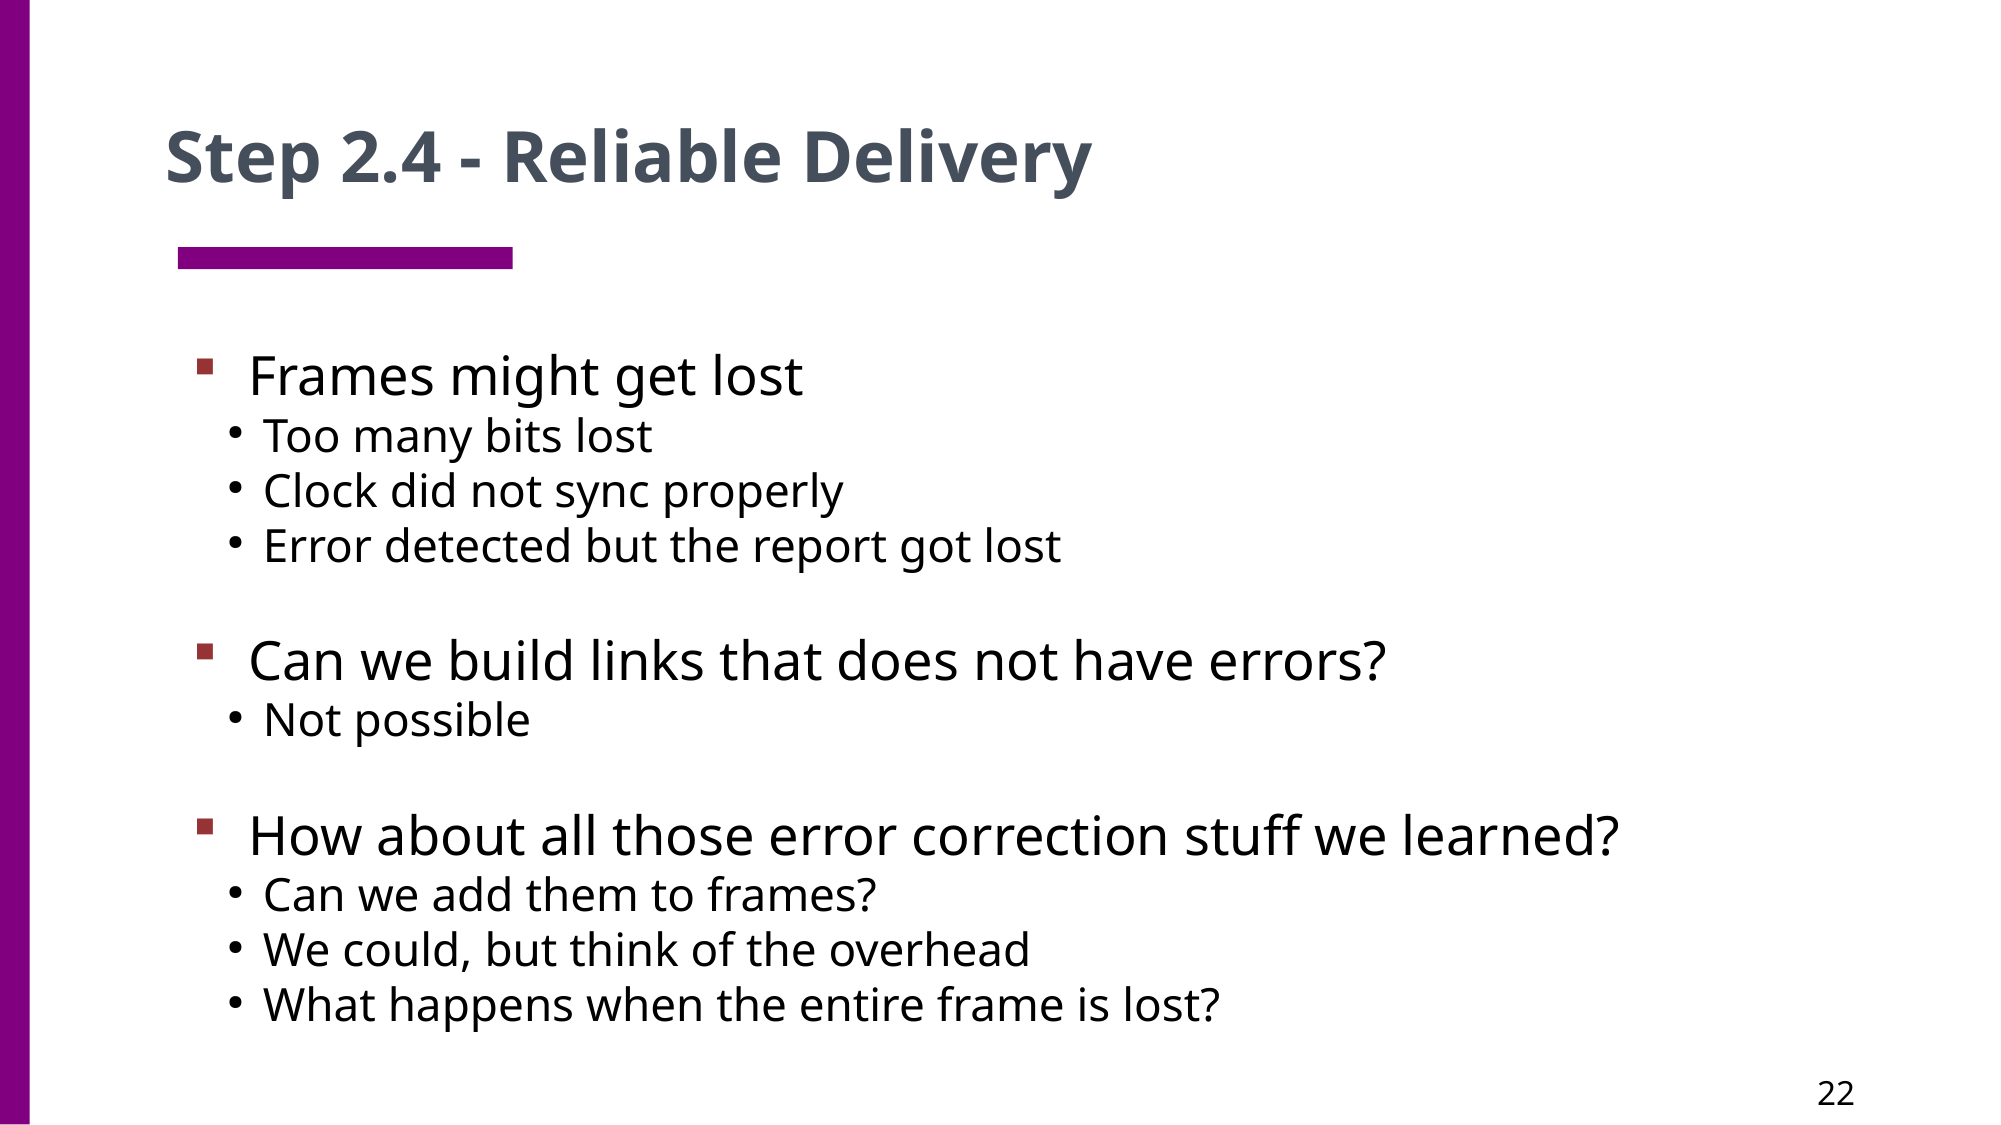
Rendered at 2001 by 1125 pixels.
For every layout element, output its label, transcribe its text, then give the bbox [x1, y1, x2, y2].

text_box Frames might get lost Too many bits lost Clock did not sync properly Error detected but the report got lost Can we build links that does not have errors? Not possible How about all those error correction stuff we learned? Can we add them to frames? We could, but think of the overhead What happens when the entire frame is lost? [177, 326, 1875, 1050]
text_box Step 2.4 - Reliable Delivery [151, 0, 1849, 212]
